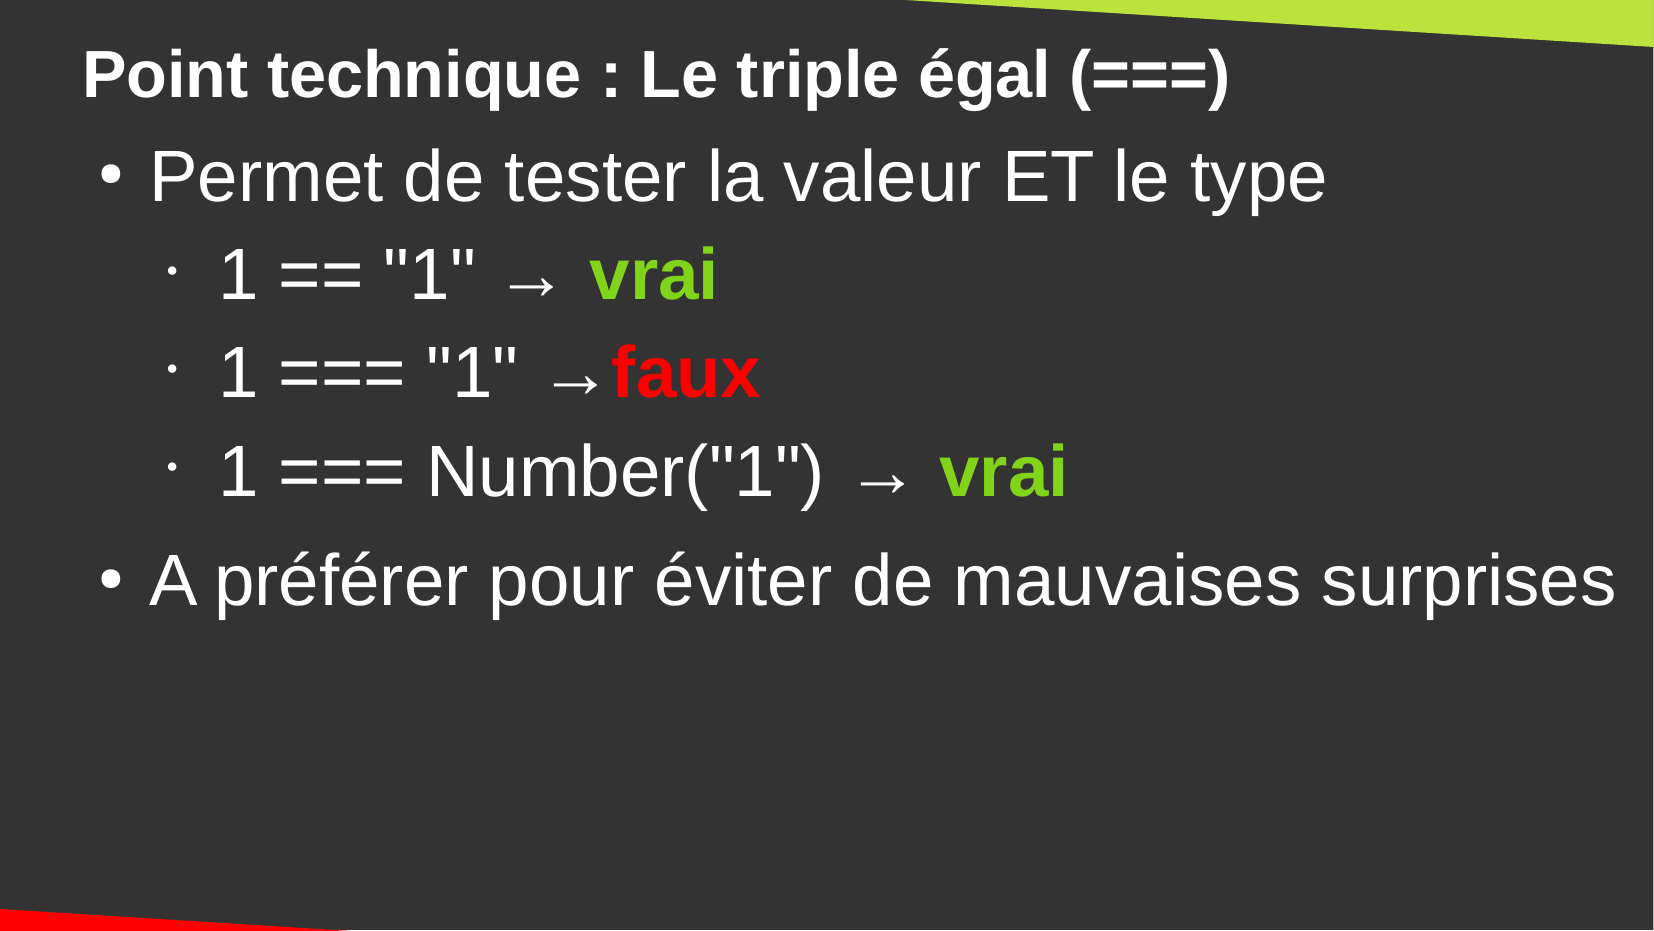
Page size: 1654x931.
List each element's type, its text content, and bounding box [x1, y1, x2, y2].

list Permet de tester la valeur ET le type 1 == "1" → vrai 1 === "1" →faux 1 === Number("1") → vrai A préférer pour éviter de mauvaises surprises [80, 135, 1620, 697]
title Point technique : Le triple égal (===) [82, 37, 1571, 114]
text_box [905, 0, 1654, 48]
text_box [0, 908, 351, 931]
